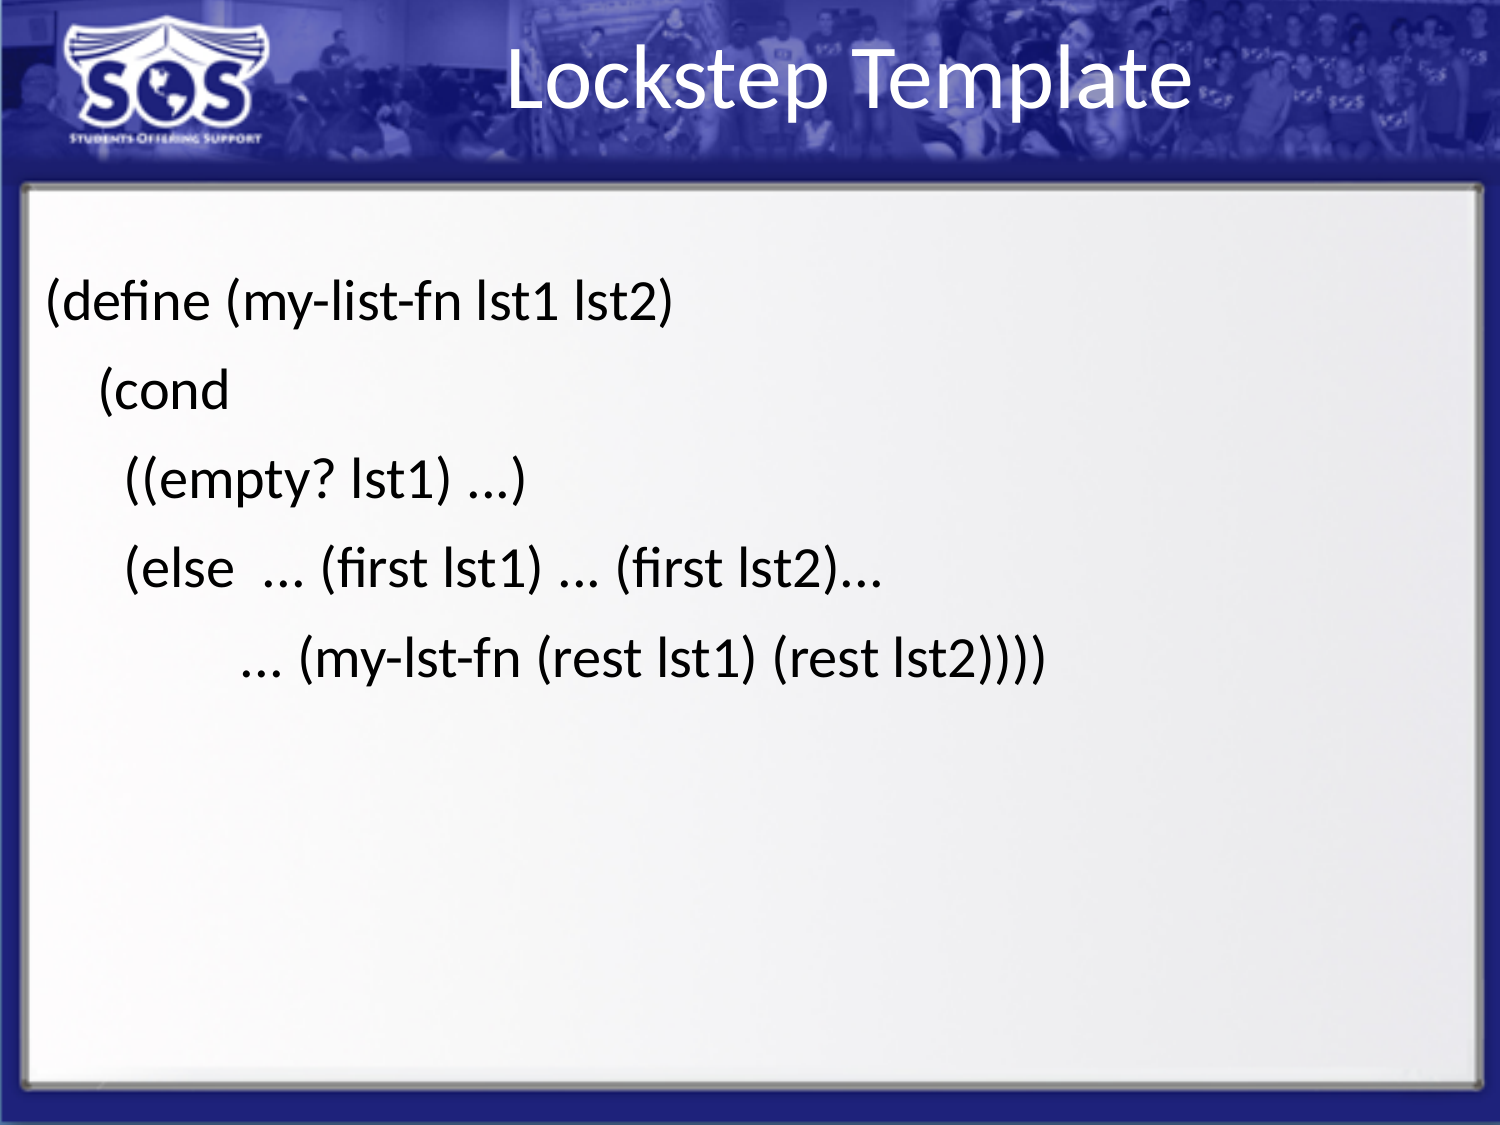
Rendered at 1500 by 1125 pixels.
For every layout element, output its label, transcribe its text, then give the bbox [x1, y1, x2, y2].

text_box (define (my-list-fn lst1 lst2) (cond ((empty? lst1) ...) (else ... (first lst1) ... (first lst2)... ... (my-lst-fn (rest lst1) (rest lst2)))) [29, 268, 1489, 915]
picture [0, 0, 1500, 1125]
text_box Lockstep Template [289, 30, 1412, 157]
